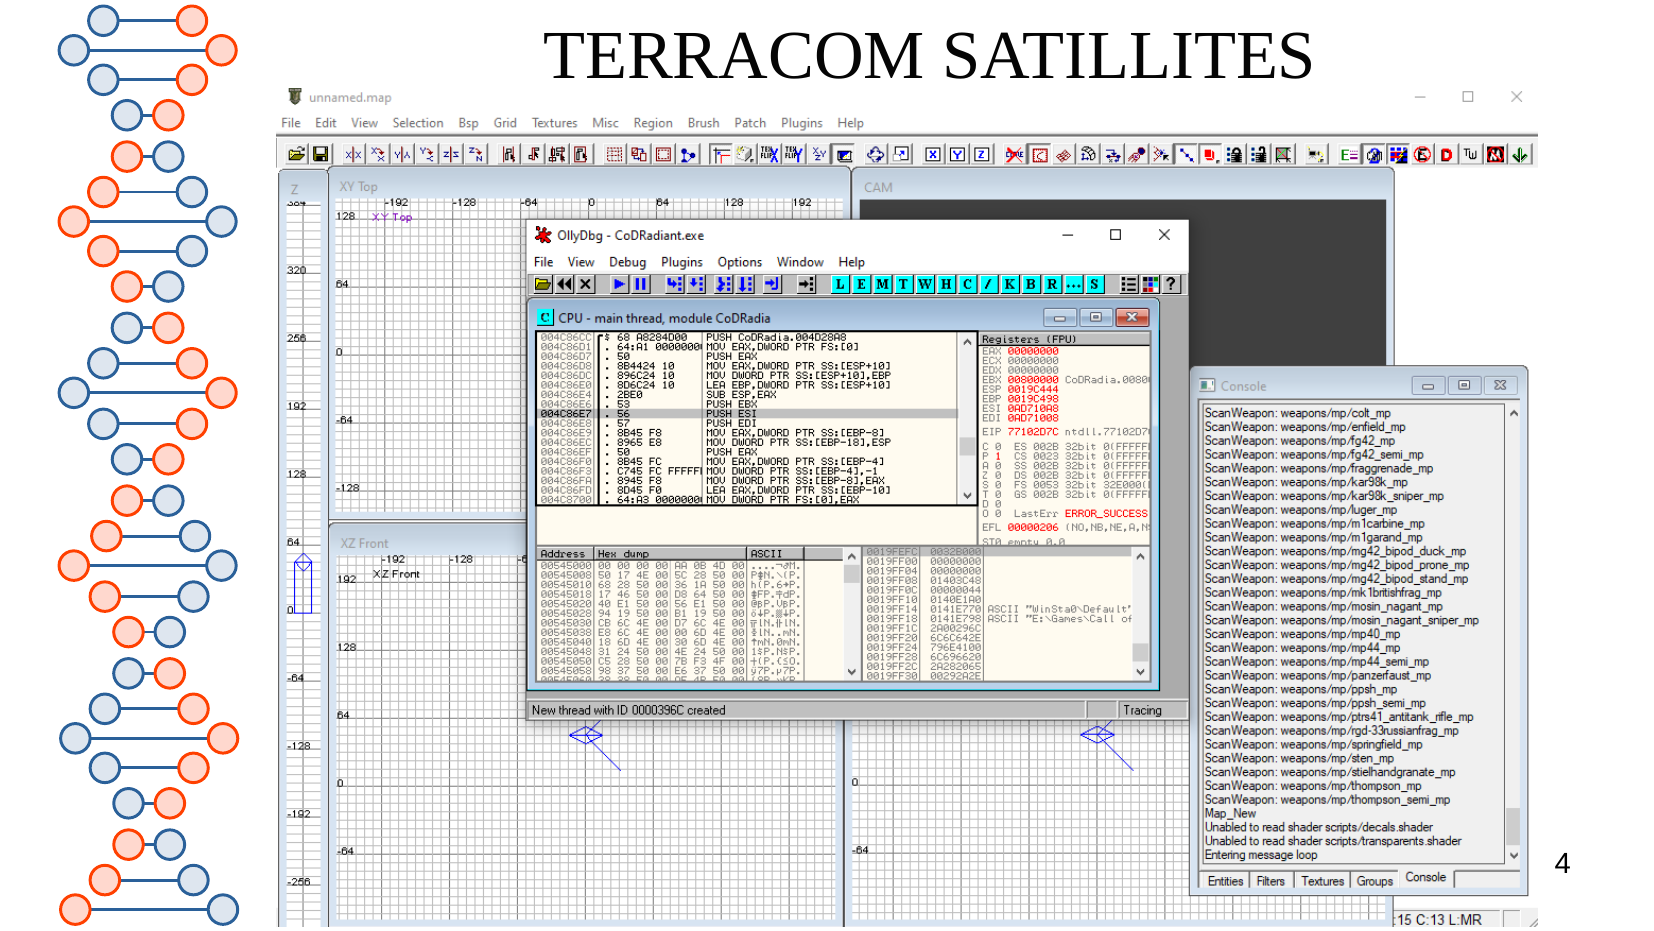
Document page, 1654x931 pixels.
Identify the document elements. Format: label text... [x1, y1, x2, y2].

picture [276, 87, 1538, 927]
title TERRACOM SATILLITES [265, 17, 1595, 94]
